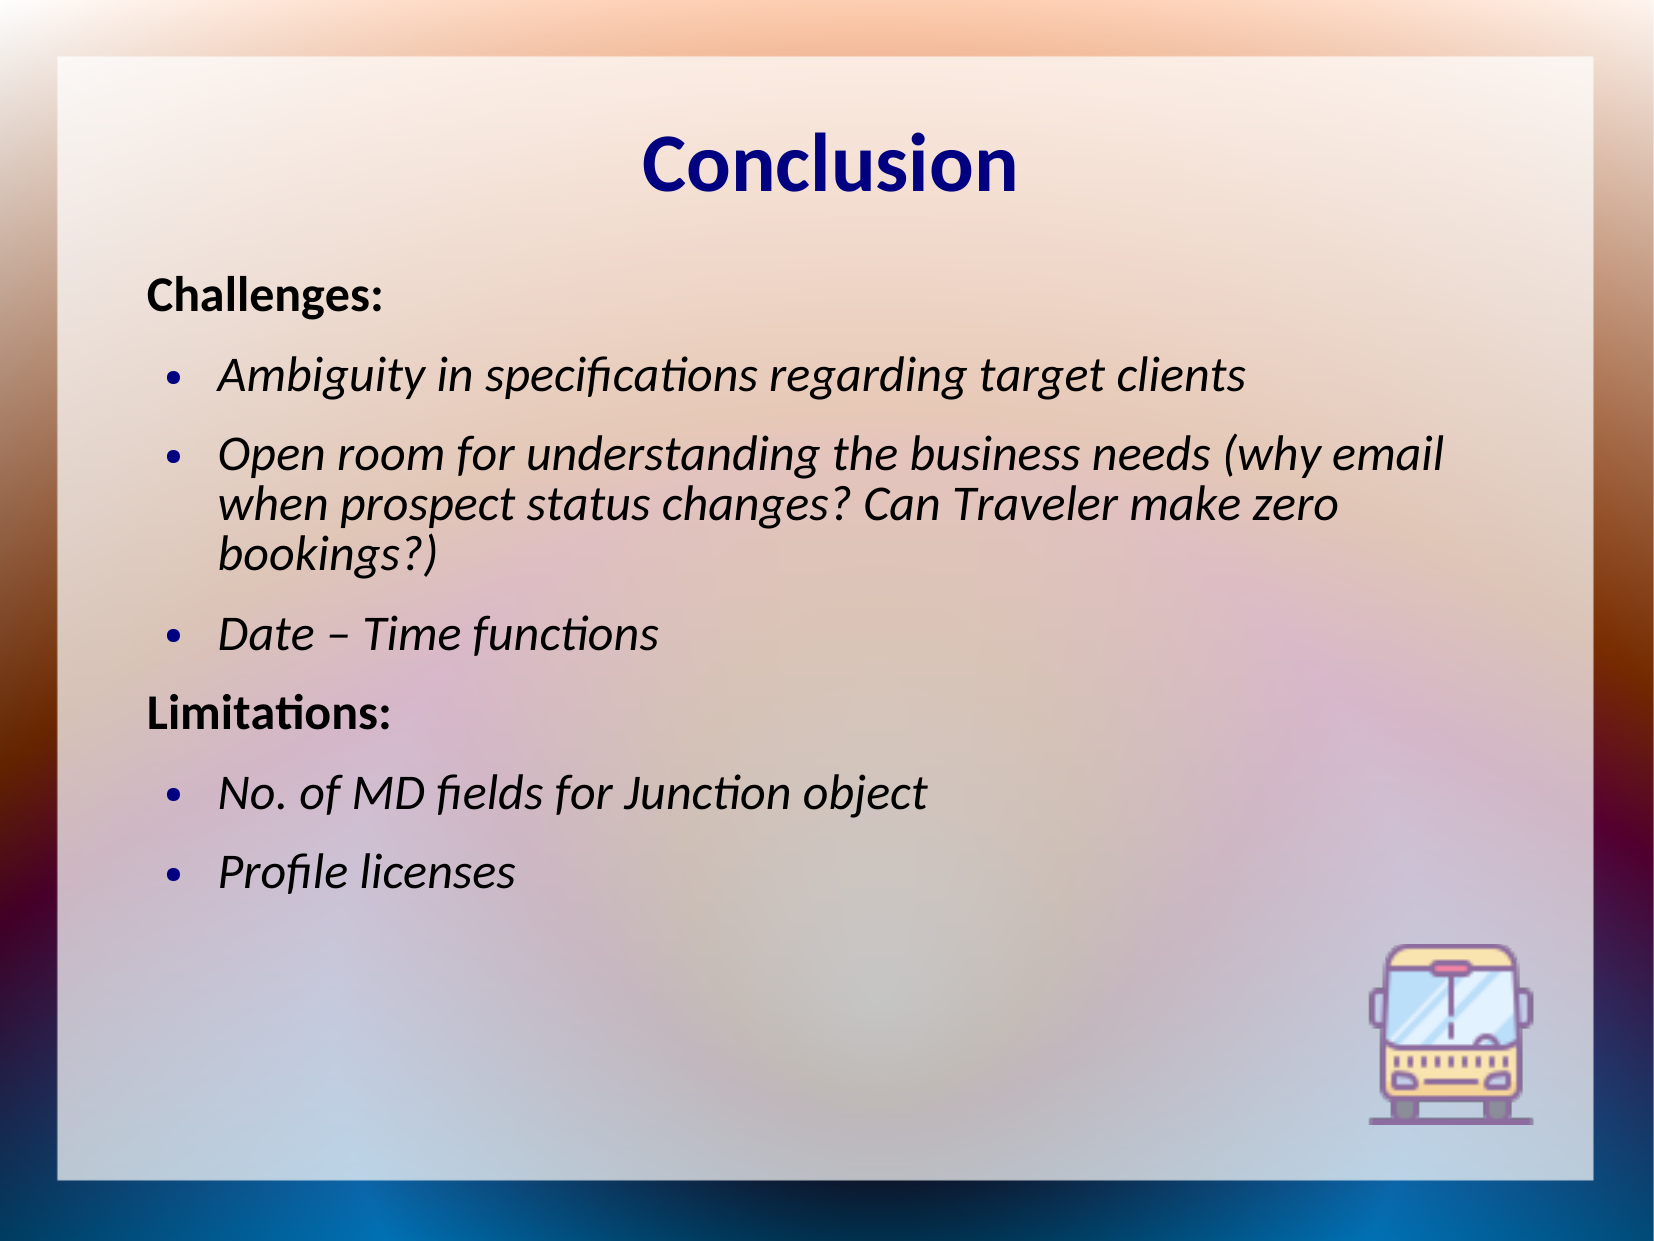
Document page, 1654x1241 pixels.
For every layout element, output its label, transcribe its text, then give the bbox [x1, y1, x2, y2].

title Conclusion [86, 67, 1576, 275]
list Challenges: Ambiguity in specifications regarding target clients Open room for understanding the business needs (why email when prospect status changes? Can Traveler make zero bookings?) Date – Time functions Limitations: No. of MD fields for Junction object Profile licenses [146, 274, 1516, 1000]
picture [0, 0, 1654, 1241]
